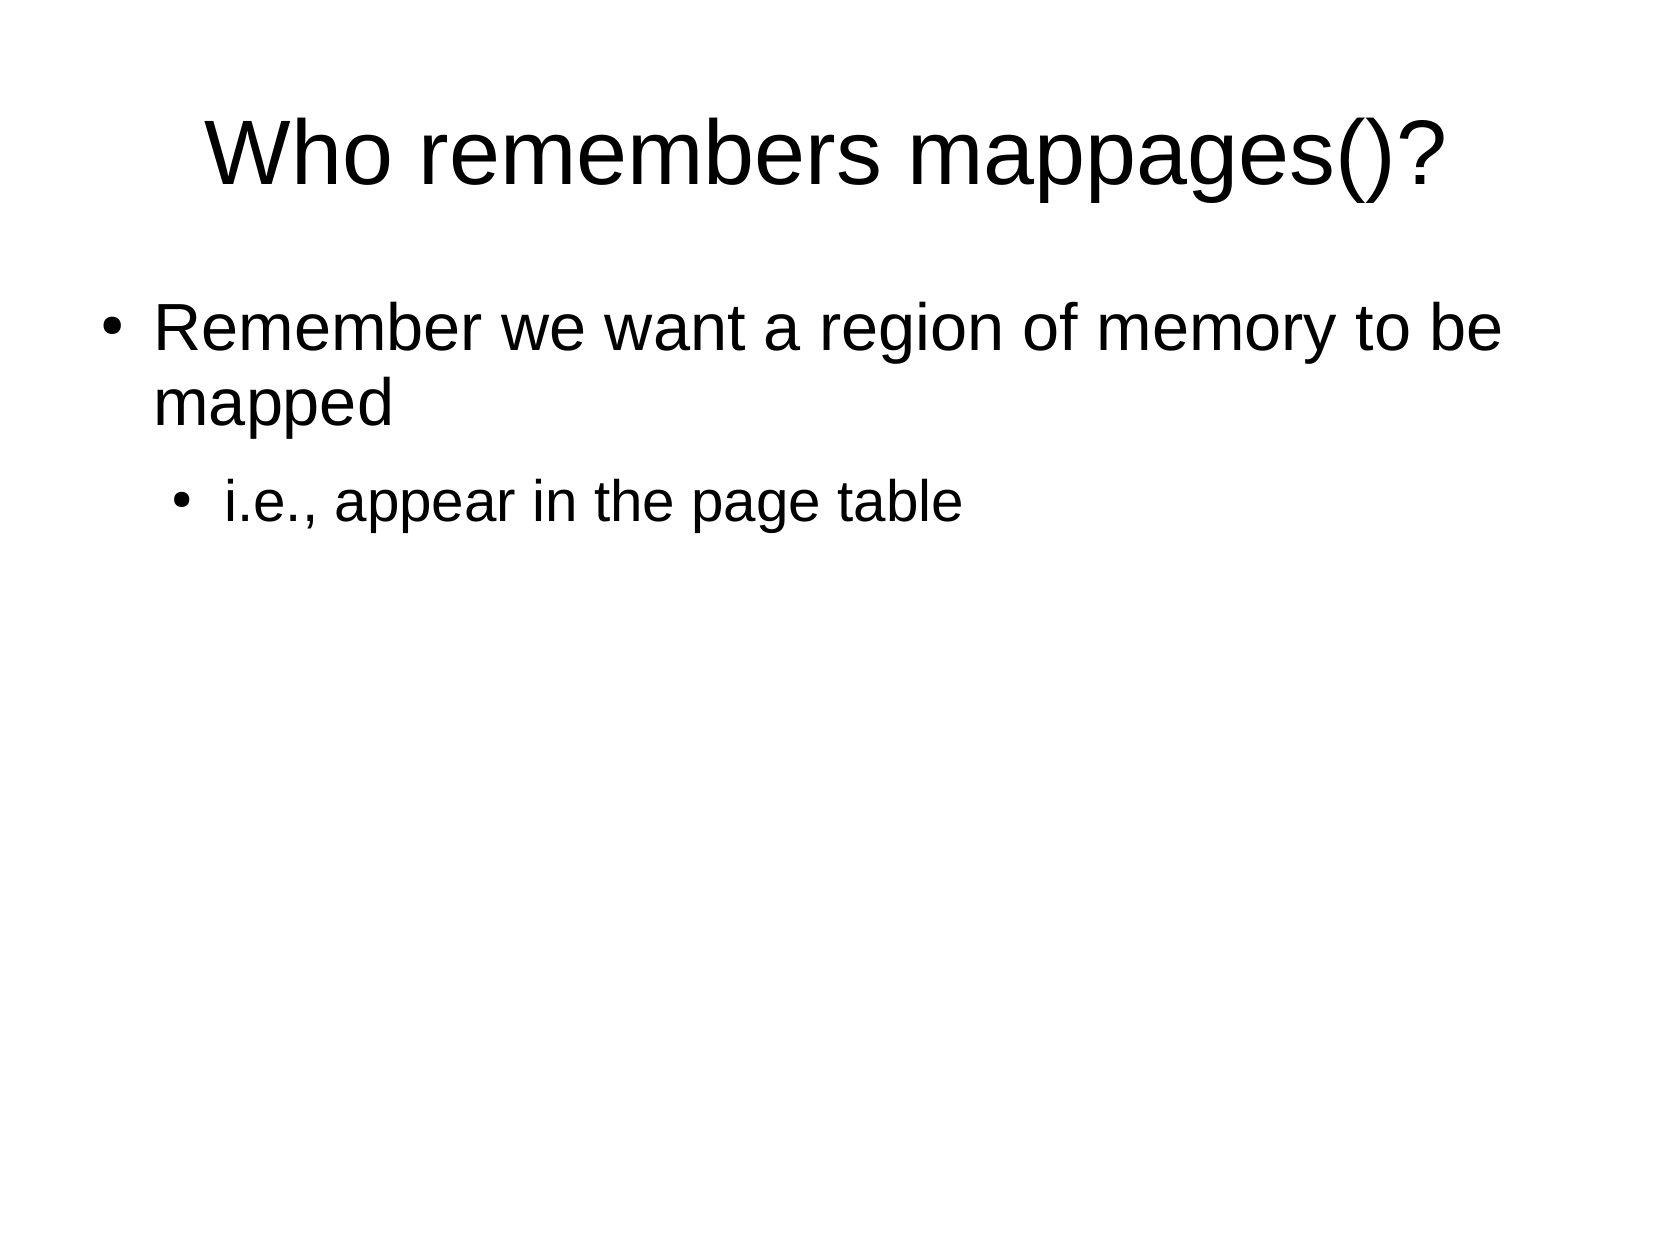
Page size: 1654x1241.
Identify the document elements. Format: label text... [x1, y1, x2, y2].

title Who remembers mappages()? [82, 49, 1571, 257]
list Remember we want a region of memory to be mapped i.e., appear in the page table [82, 290, 1571, 1010]
